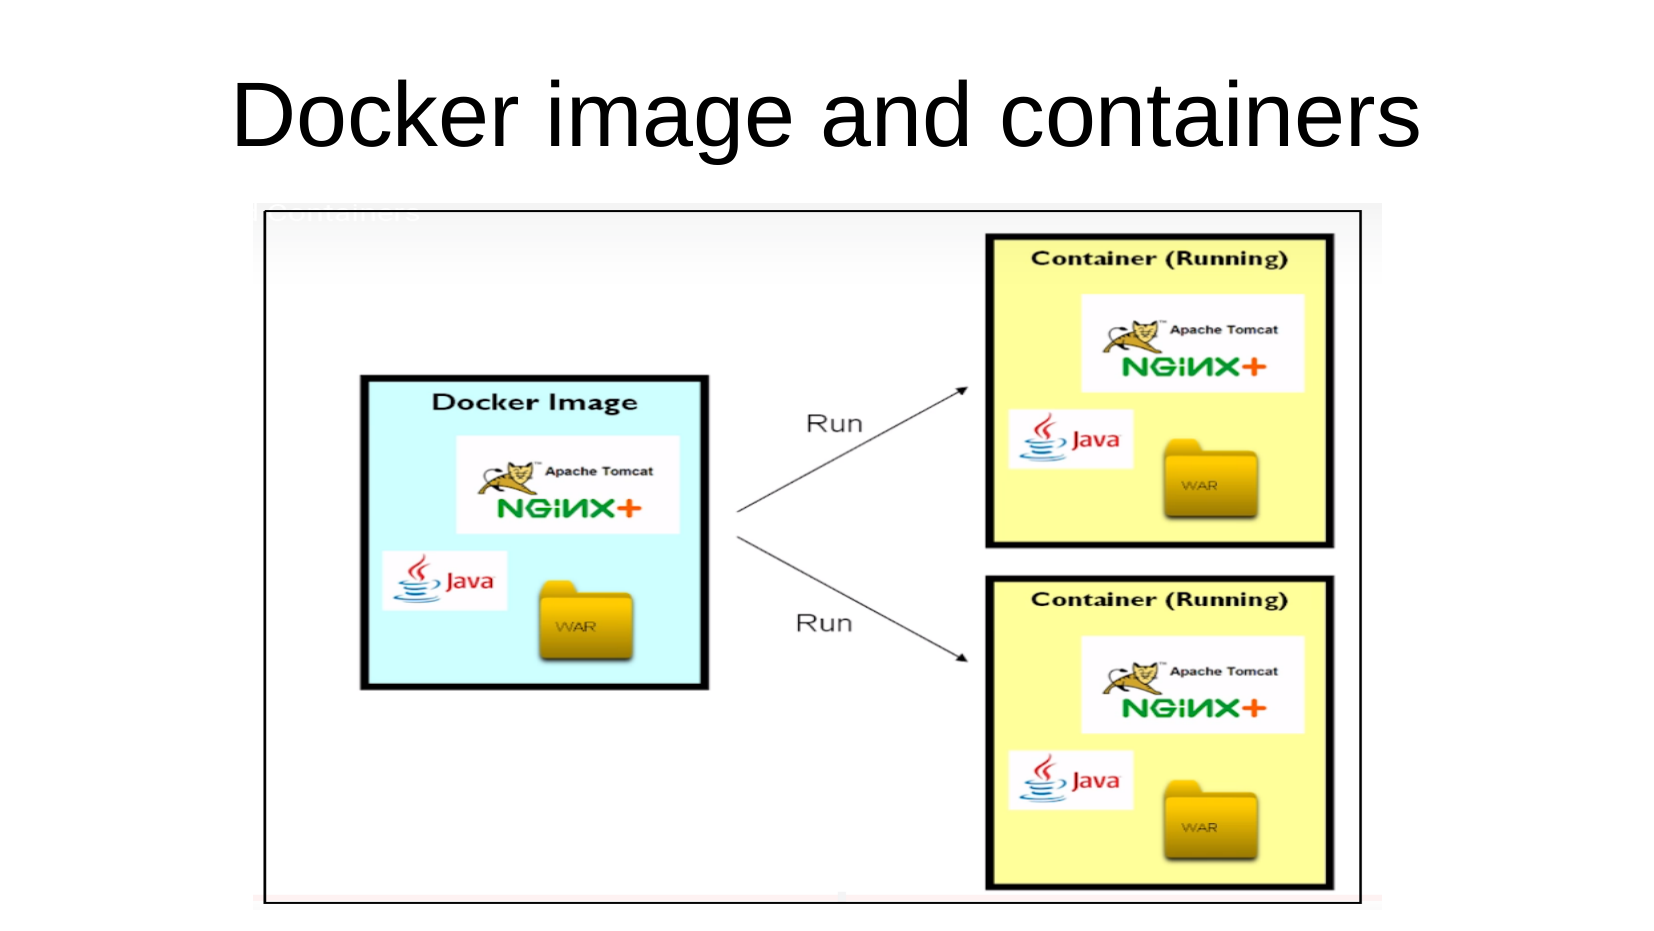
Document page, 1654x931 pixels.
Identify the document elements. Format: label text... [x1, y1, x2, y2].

picture [253, 203, 1382, 910]
title Docker image and containers [82, 37, 1571, 193]
